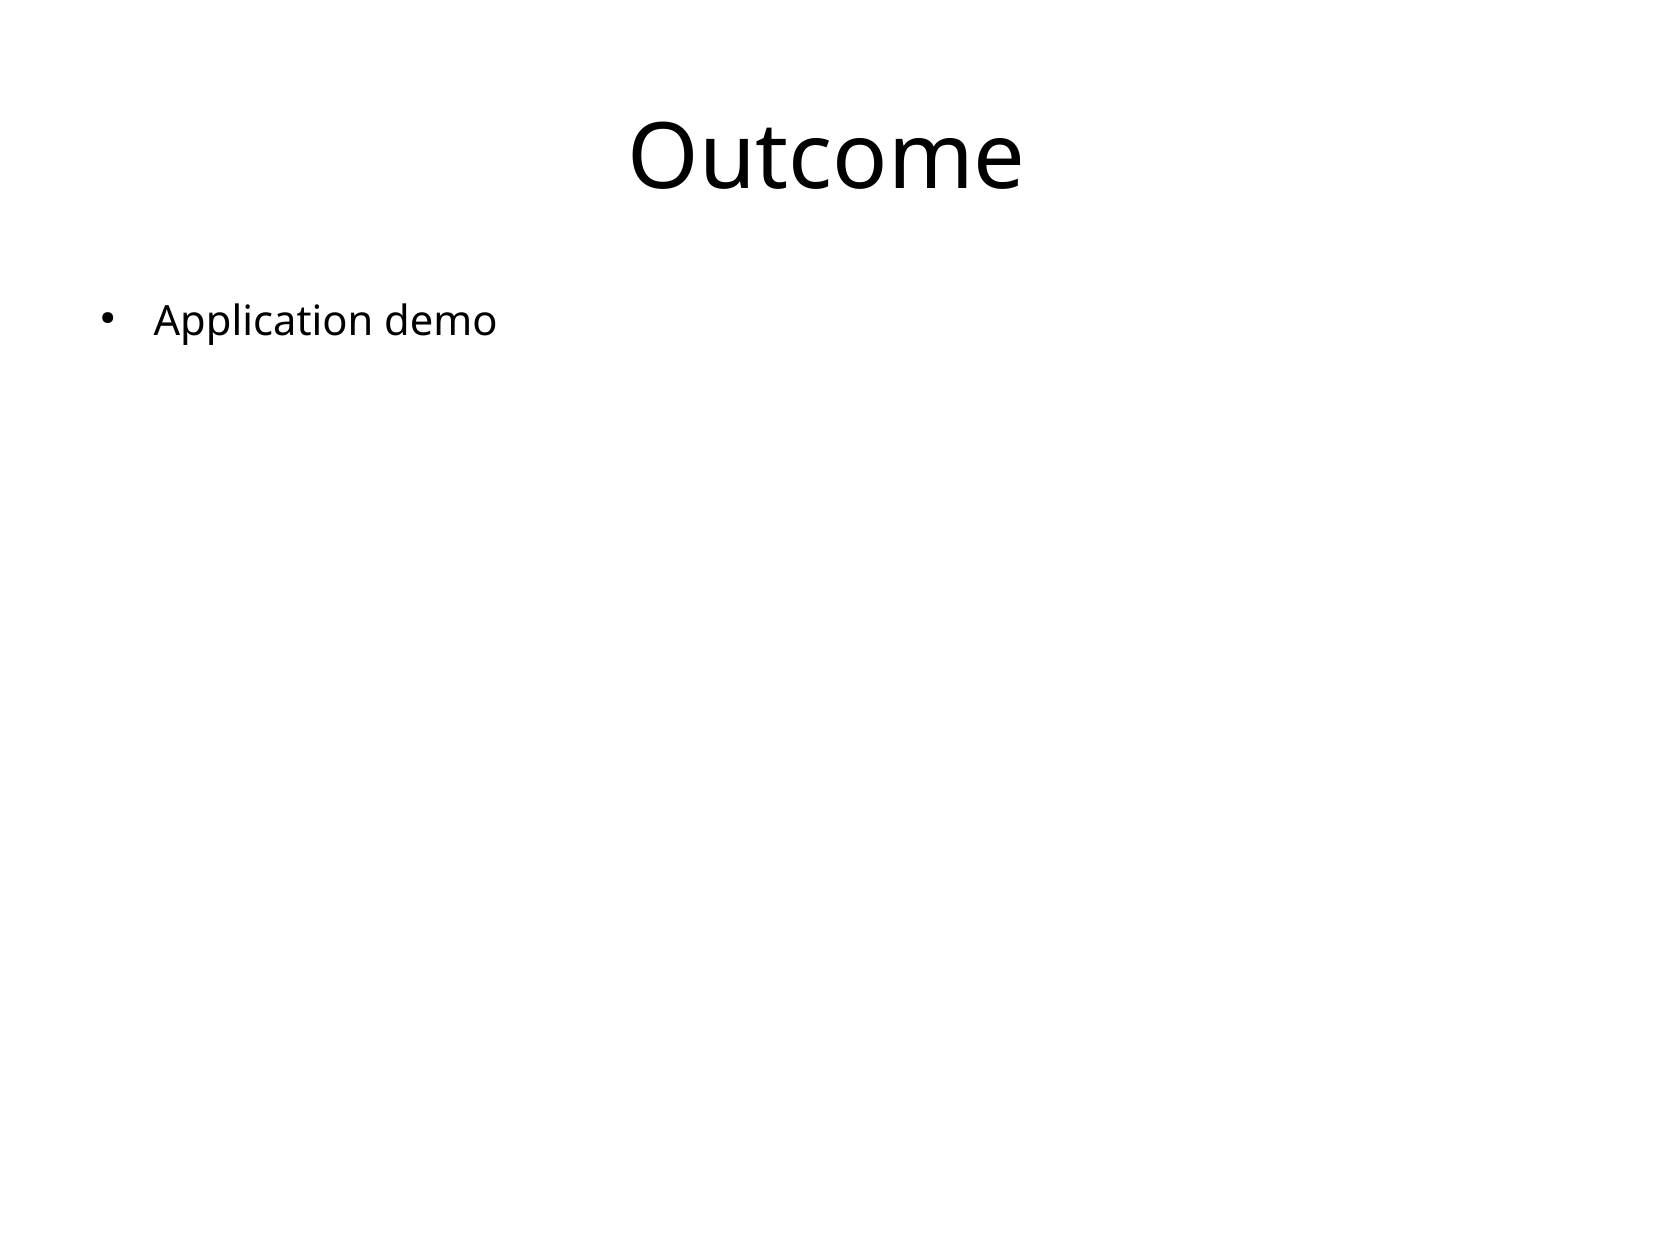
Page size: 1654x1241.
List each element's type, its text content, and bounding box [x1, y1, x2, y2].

list Application demo [82, 290, 1571, 1010]
title Outcome [82, 49, 1571, 257]
